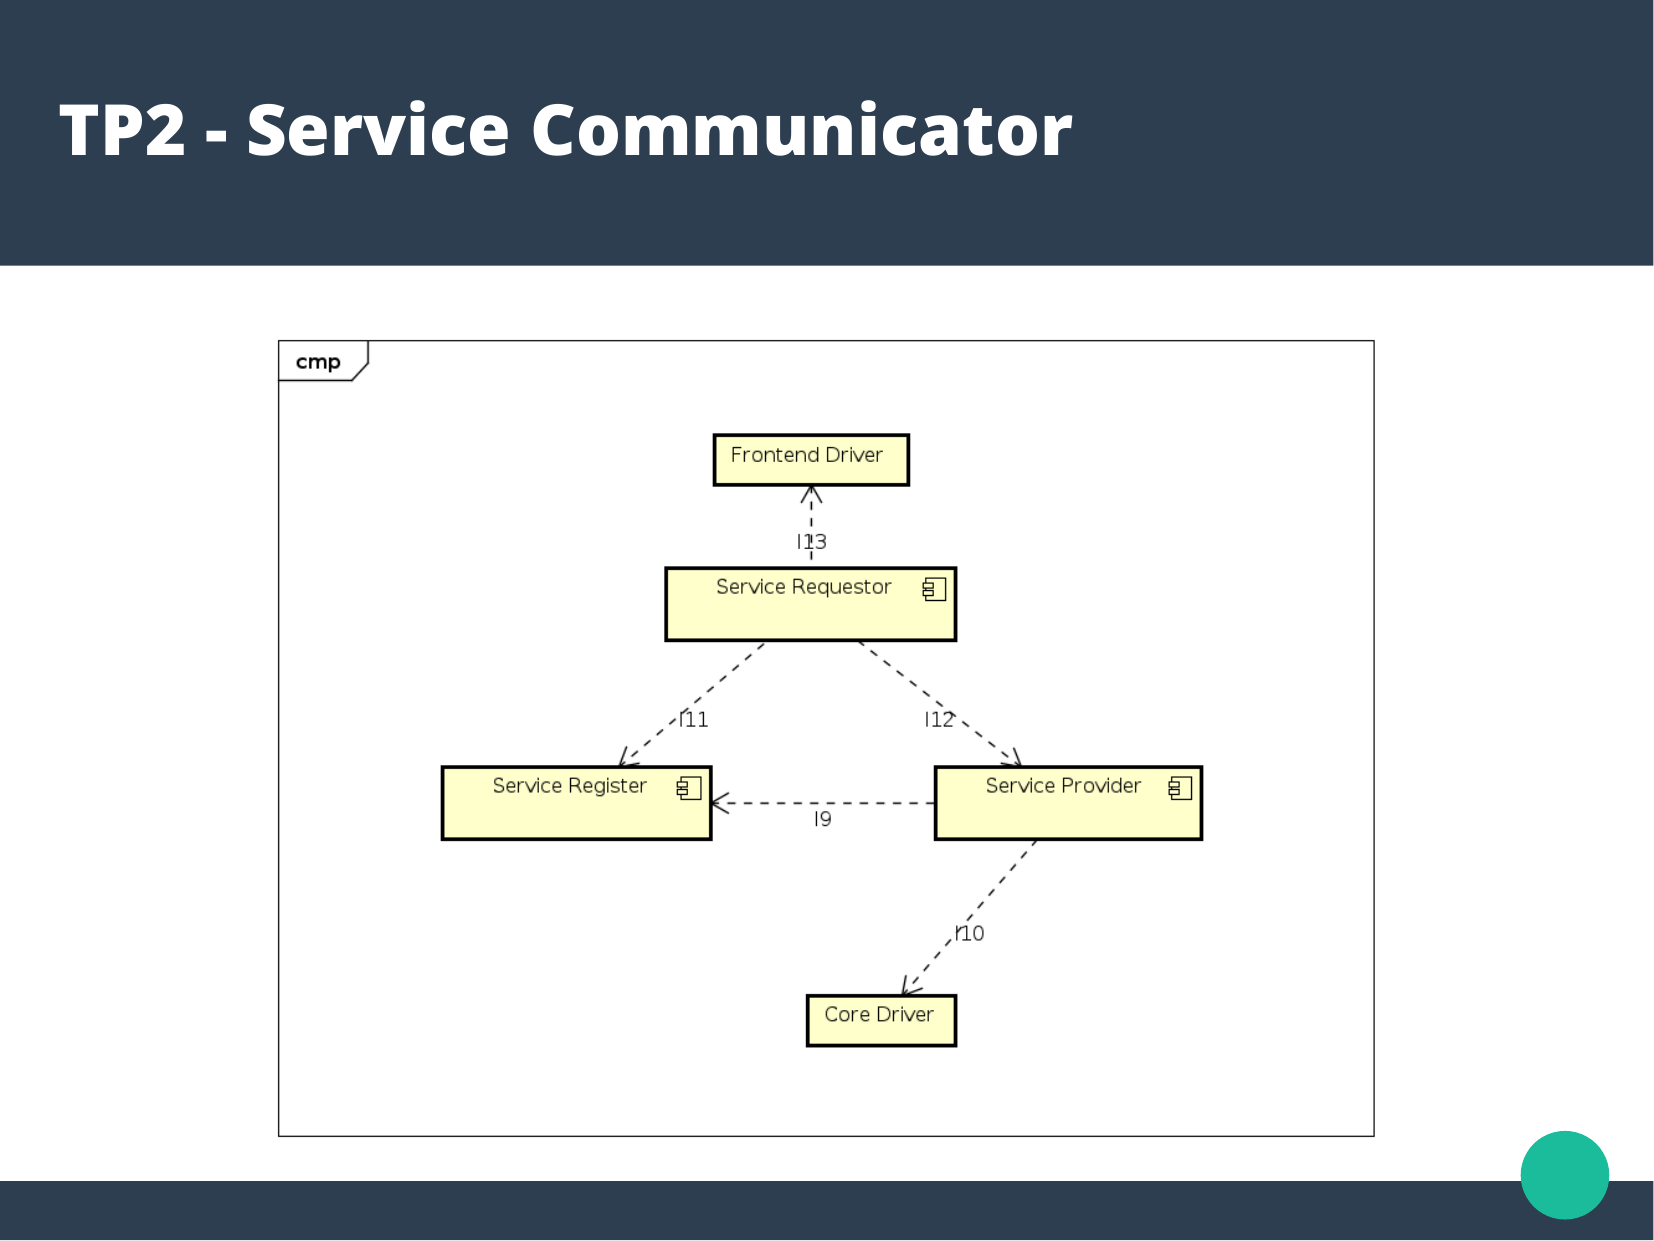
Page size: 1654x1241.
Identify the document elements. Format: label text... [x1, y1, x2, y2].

picture [262, 324, 1391, 1152]
title TP2 - Service Communicator [59, 49, 1595, 207]
